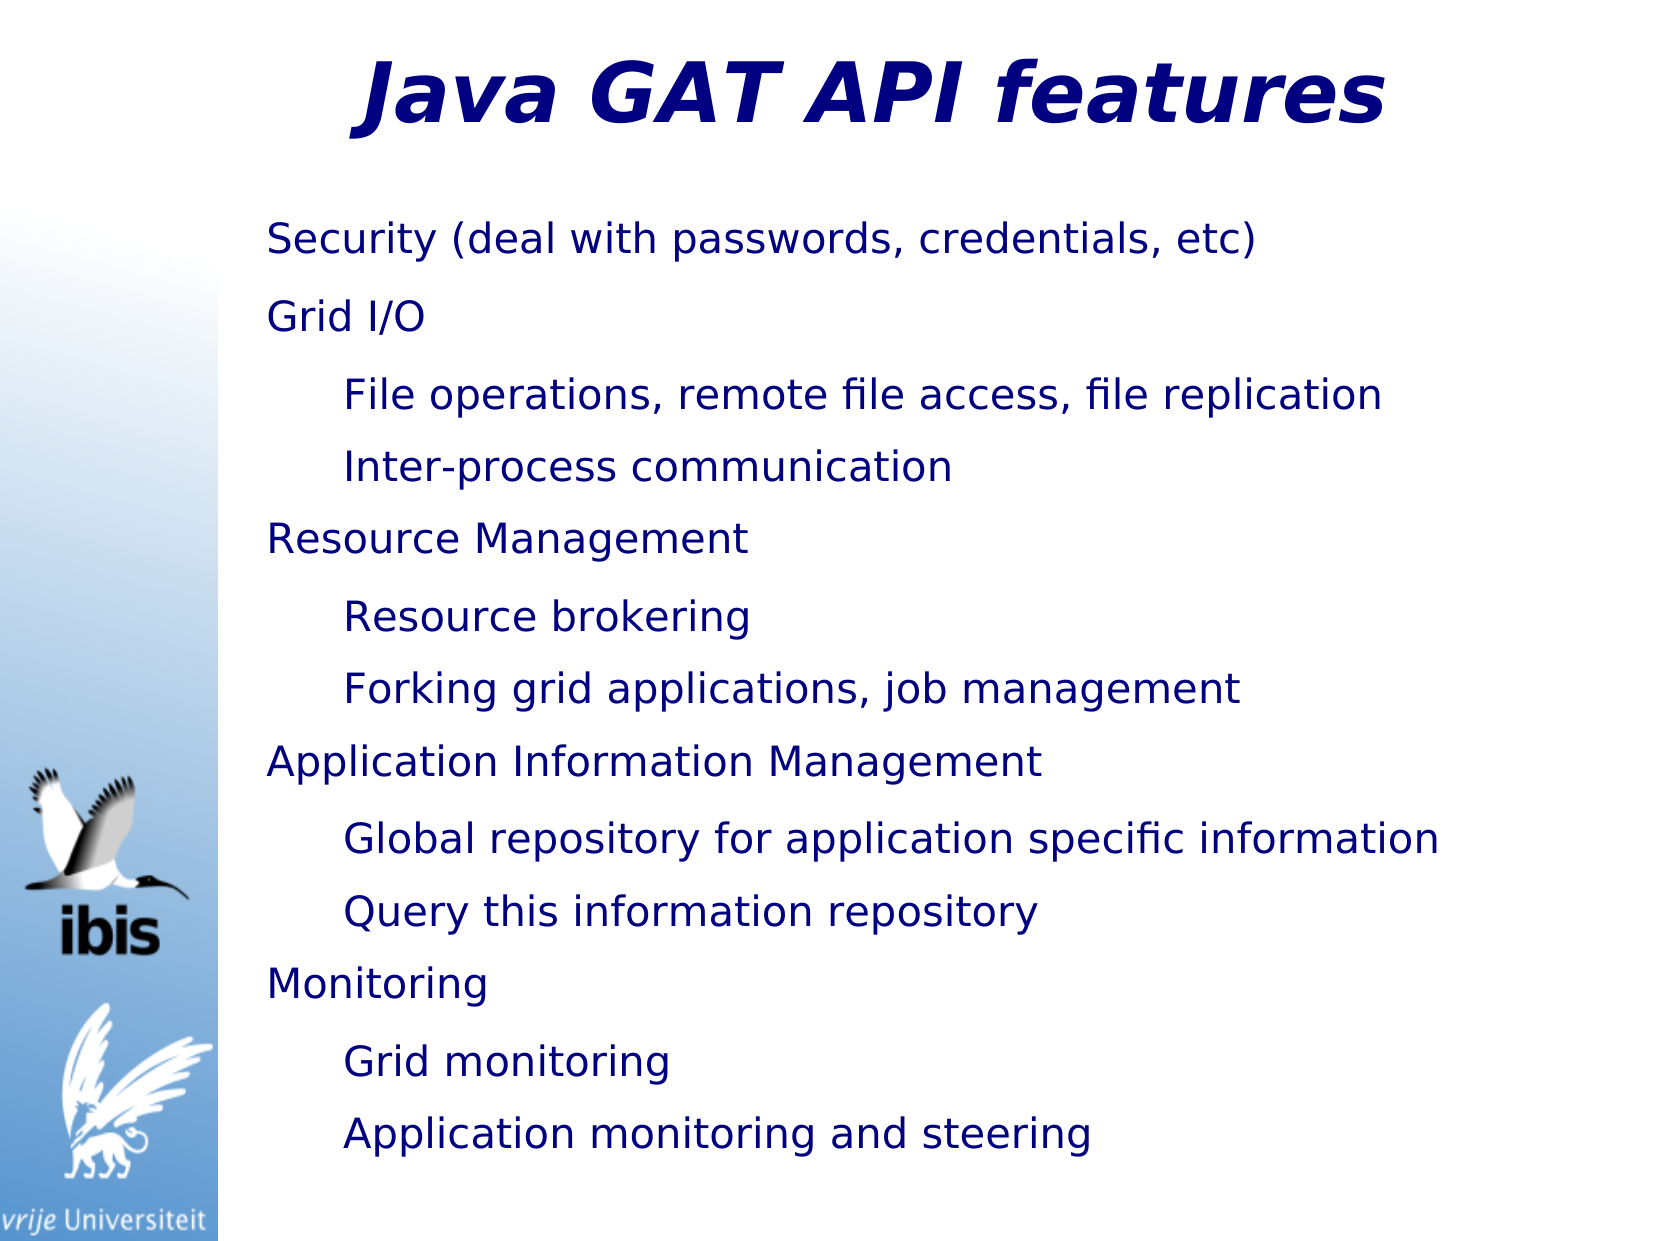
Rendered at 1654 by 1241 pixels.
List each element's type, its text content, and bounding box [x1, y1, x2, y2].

picture [0, 0, 218, 1241]
title Java GAT API features [219, 0, 1534, 198]
list Security (deal with passwords, credentials, etc) Grid I/O File operations, remote file access, file replication Inter-process communication Resource Management Resource brokering Forking grid applications, job management Application Information Management Global repository for application specific information Query this information repository Monitoring Grid monitoring Application monitoring and steering [248, 214, 1546, 1159]
